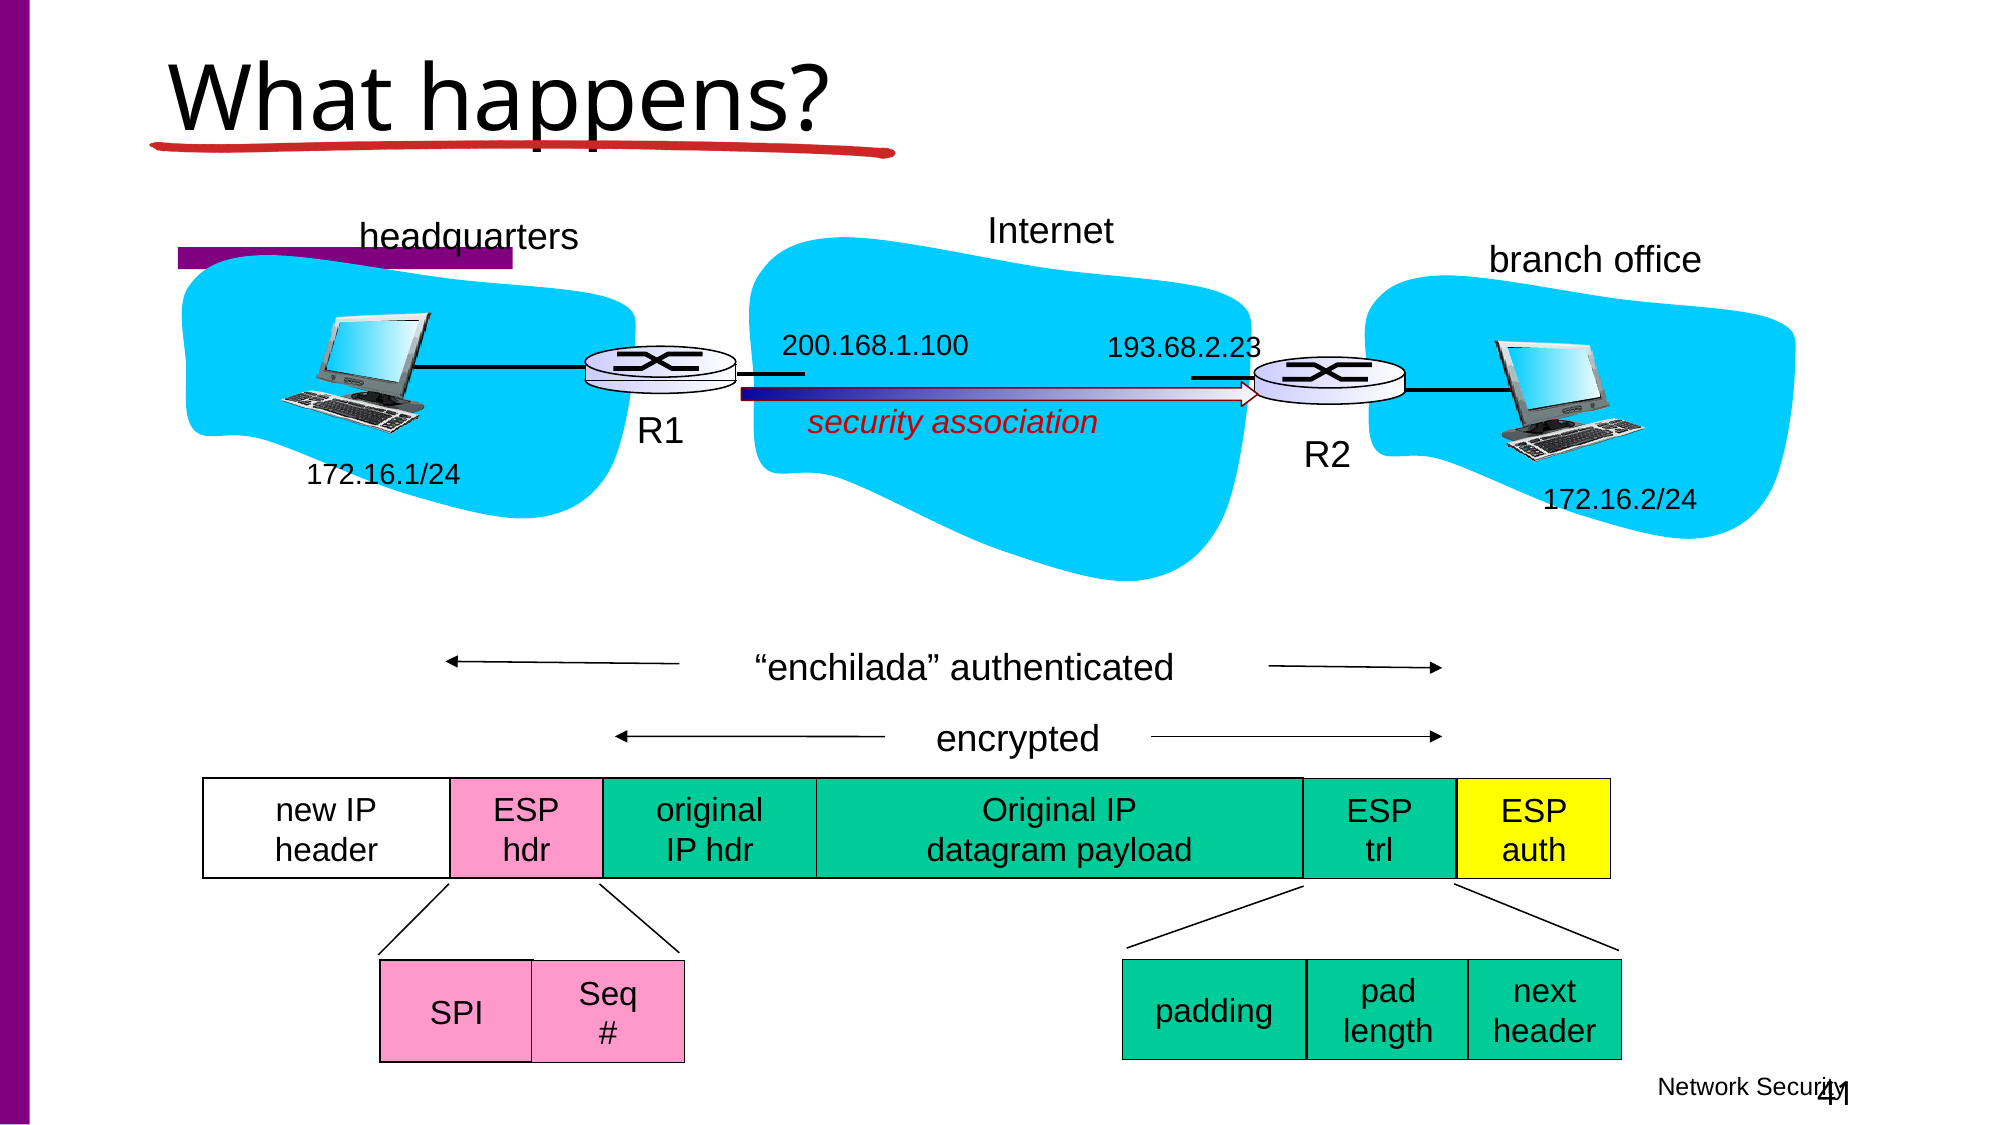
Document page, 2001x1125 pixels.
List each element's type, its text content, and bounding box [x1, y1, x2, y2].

text_box ESP hdr [450, 777, 603, 878]
text_box original IP hdr [603, 777, 816, 878]
text_box [181, 255, 736, 519]
text_box 172.16.1/24 [291, 447, 476, 499]
picture [283, 313, 437, 433]
text_box pad length [1307, 959, 1467, 1060]
picture [146, 135, 905, 164]
text_box encrypted [921, 705, 1116, 767]
text_box branch office [1474, 226, 1718, 288]
text_box Network Security [1016, 1062, 1862, 1114]
title What happens? [116, 0, 1817, 188]
text_box headquarters [344, 204, 595, 265]
picture [1490, 341, 1643, 461]
text_box [325, 319, 419, 383]
text_box security association [792, 395, 1292, 448]
text_box ESP auth [1457, 778, 1611, 879]
text_box Internet [972, 198, 1130, 259]
text_box new IP header [203, 777, 450, 878]
text_box 172.16.2/24 [1528, 472, 1713, 524]
text_box “enchilada” authenticated [740, 635, 1190, 697]
text_box R2 [1288, 422, 1367, 484]
text_box R1 [622, 397, 700, 459]
text_box 193.68.2.23 [1092, 320, 1277, 371]
text_box padding [1122, 959, 1307, 1060]
text_box SPI [380, 960, 531, 1063]
text_box 200.168.1.100 [767, 318, 985, 369]
picture [244, 437, 270, 443]
text_box Original IP datagram payload [816, 777, 1303, 878]
text_box next header [1467, 959, 1622, 1060]
text_box ESP trl [1303, 778, 1457, 879]
text_box [741, 237, 1796, 582]
text_box Seq # [531, 960, 685, 1063]
